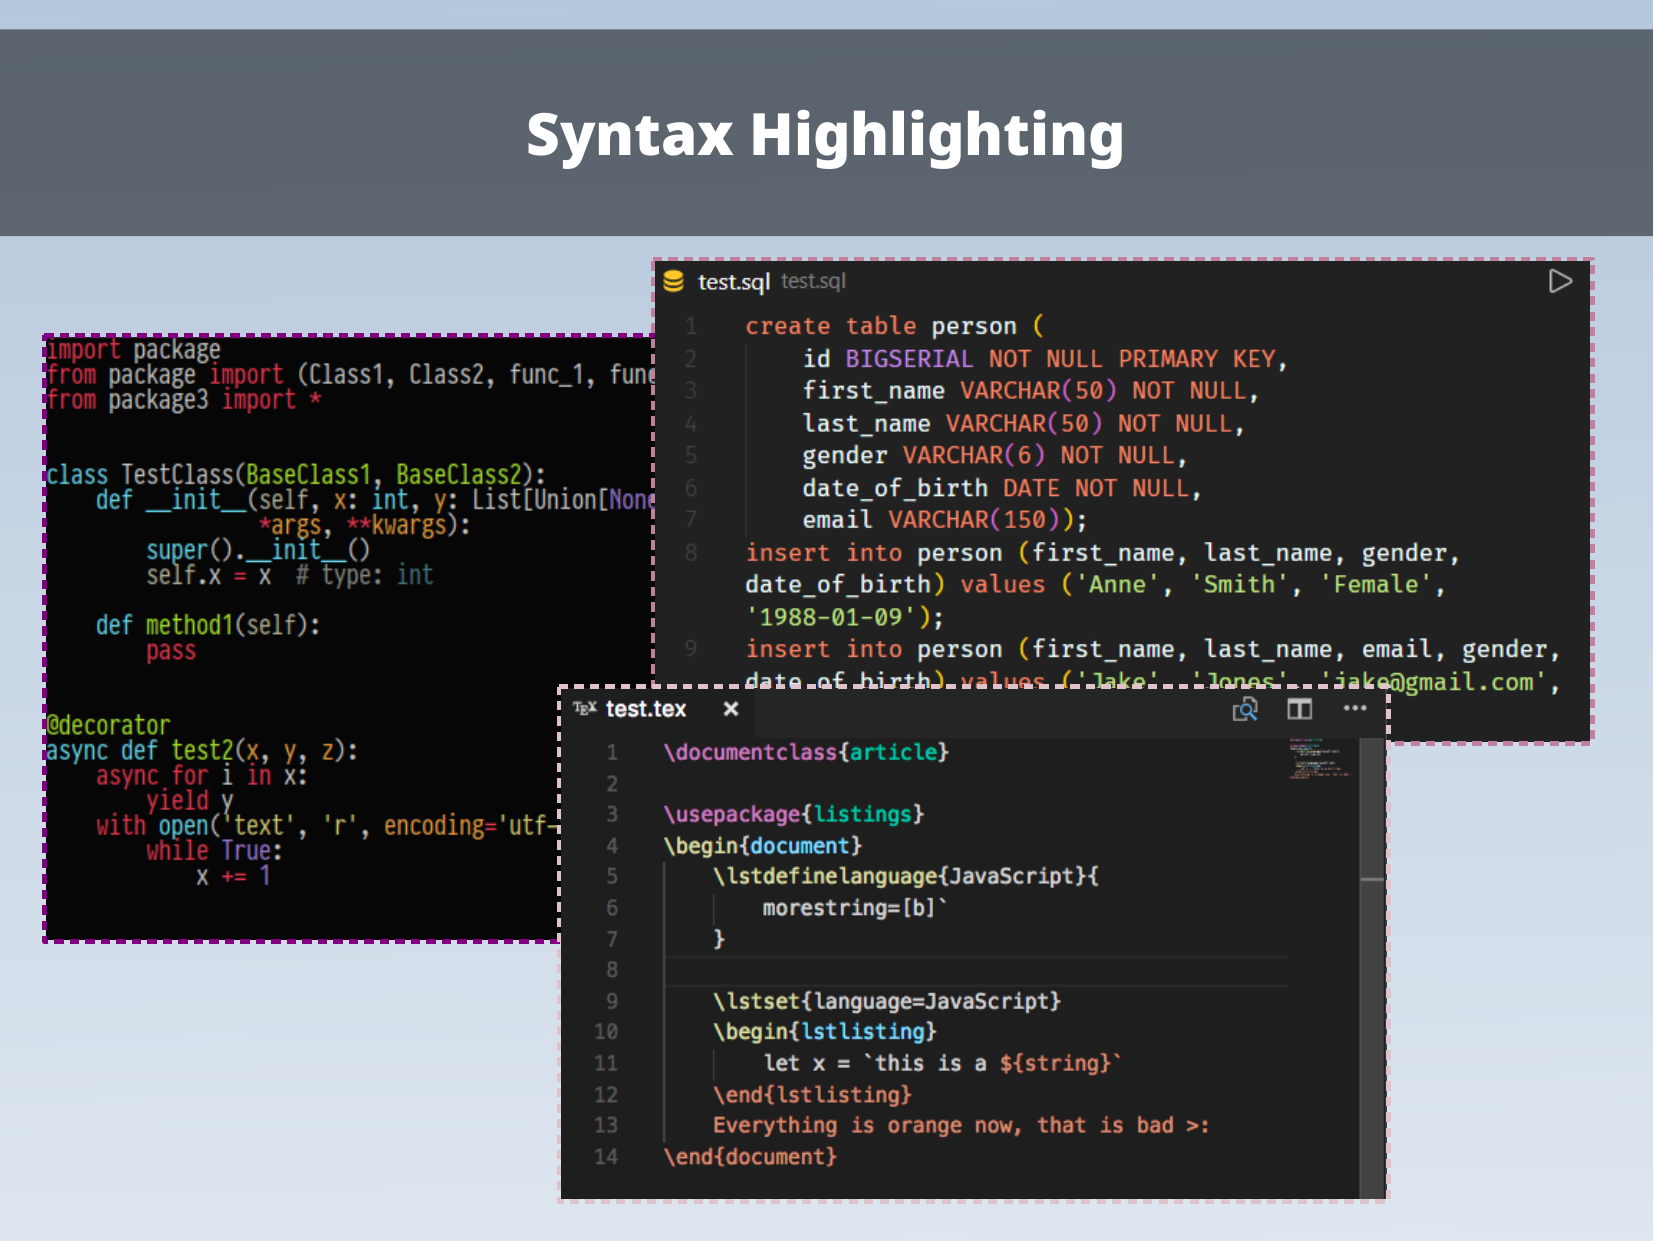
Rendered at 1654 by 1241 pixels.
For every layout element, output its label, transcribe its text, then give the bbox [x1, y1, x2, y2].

picture [46, 261, 1590, 1199]
title Syntax Highlighting [58, 59, 1594, 207]
